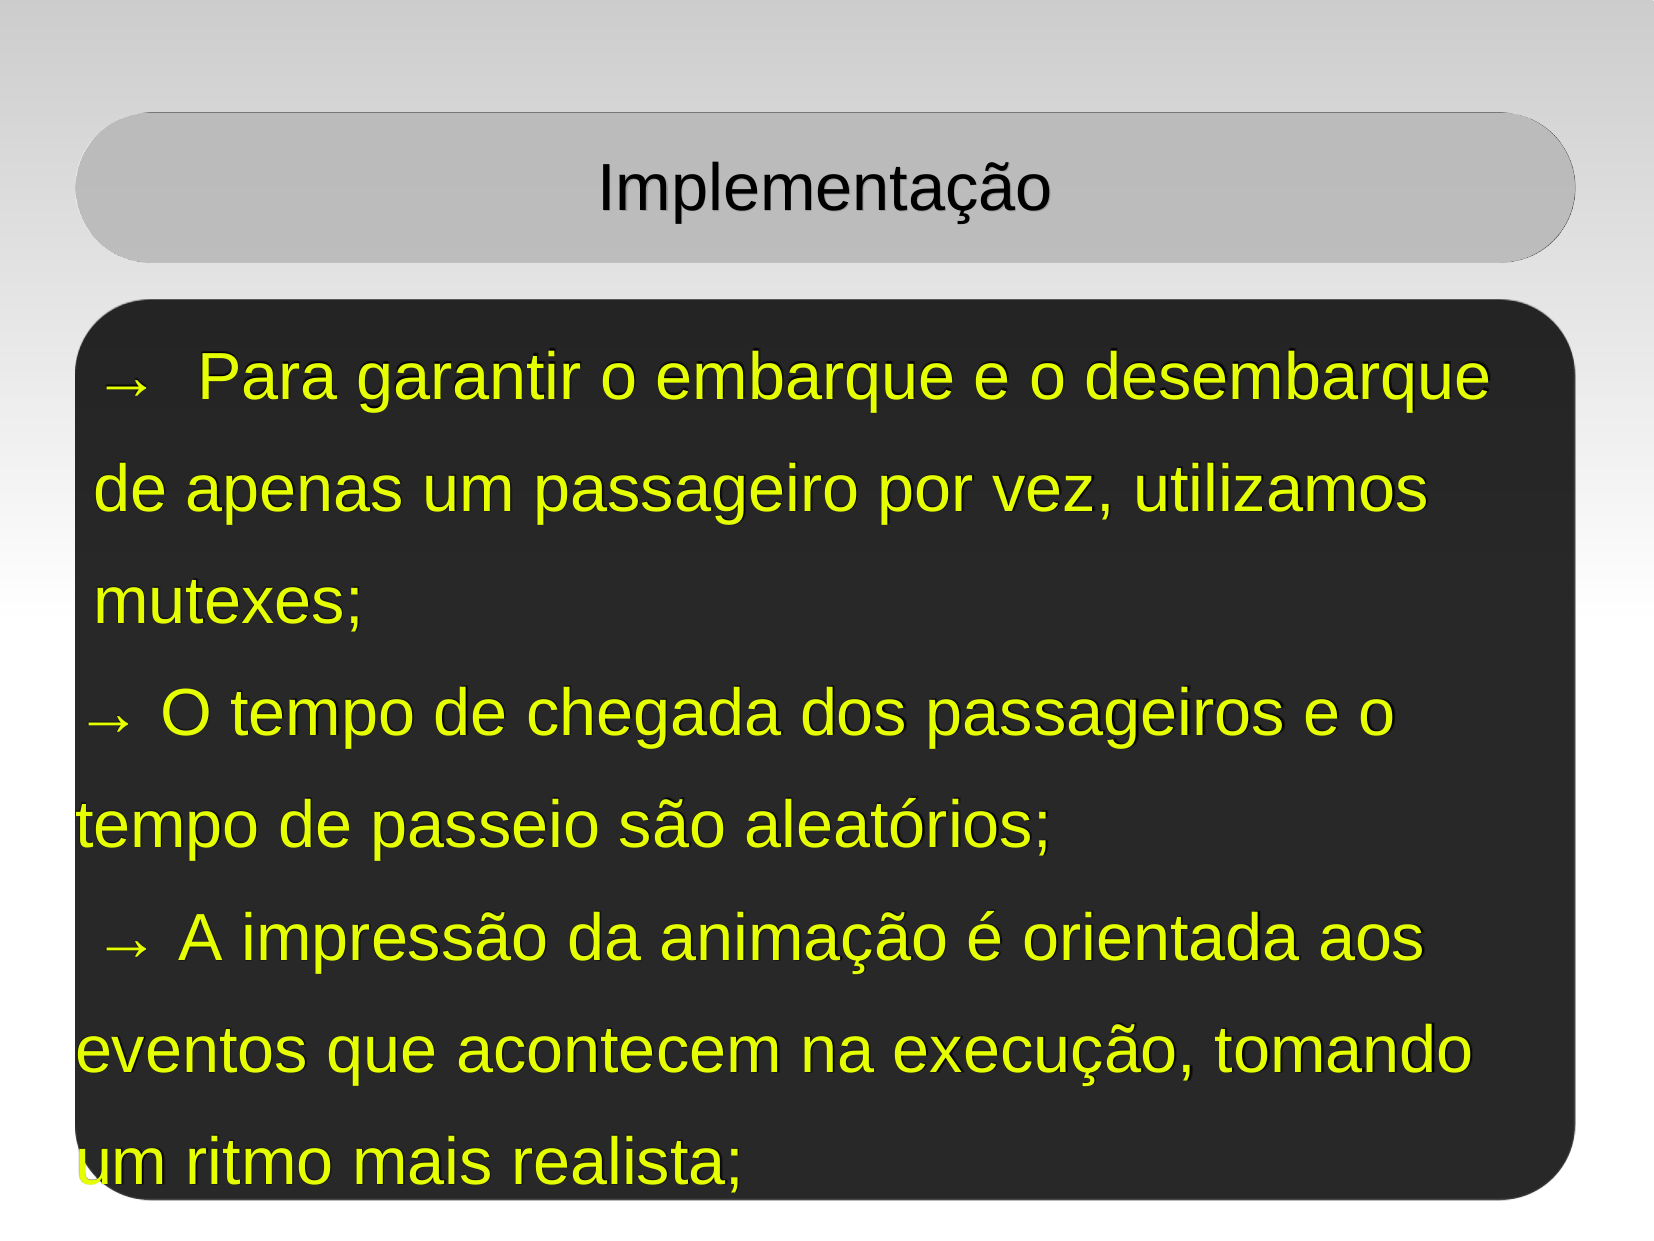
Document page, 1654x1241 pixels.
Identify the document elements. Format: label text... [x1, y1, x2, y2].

text_box Implementação [75, 112, 1576, 263]
text_box → Para garantir o embarque e o desembarque de apenas um passageiro por vez, utilizamos mutexes; → O tempo de chegada dos passageiros e o tempo de passeio são aleatórios; → A impressão da animação é orientada aos eventos que acontecem na execução, tomando um ritmo mais realista; [75, 300, 1576, 1201]
